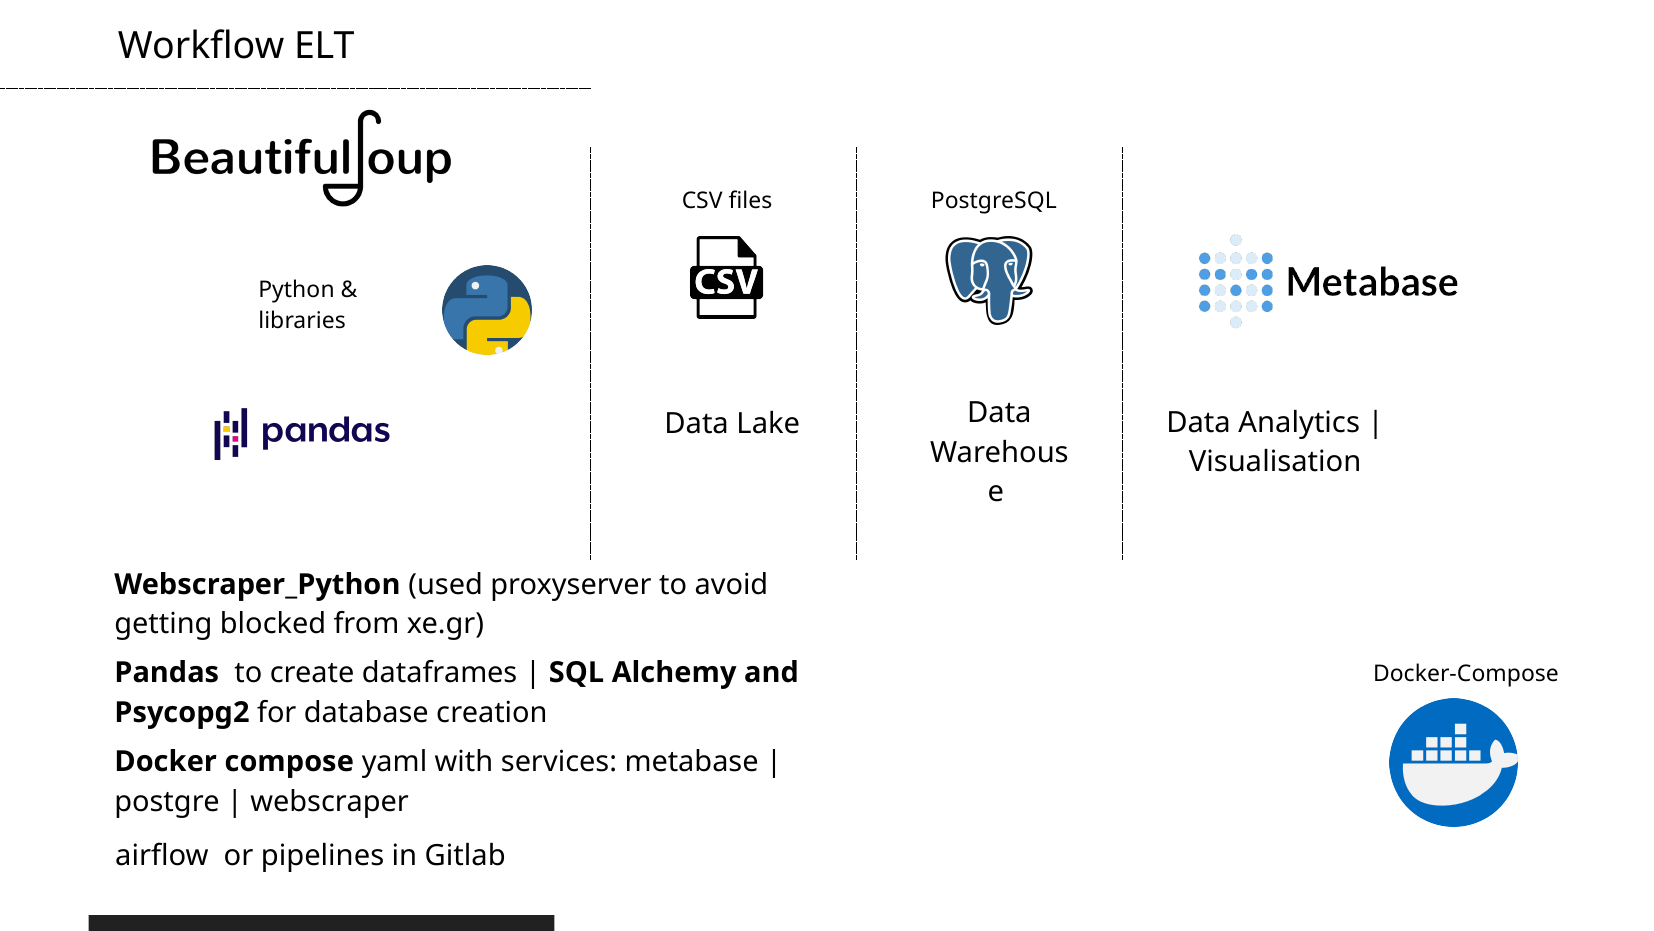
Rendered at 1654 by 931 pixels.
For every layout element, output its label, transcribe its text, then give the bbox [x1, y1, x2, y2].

picture [1181, 207, 1475, 355]
text_box Data Analytics | Visualisation [1151, 393, 1565, 443]
picture [1389, 698, 1518, 827]
picture [685, 236, 768, 319]
picture [944, 236, 1034, 325]
picture [118, 79, 483, 237]
picture [206, 395, 398, 473]
text_box PostgreSQL [916, 177, 1063, 219]
text_box CSV files [667, 177, 798, 219]
text_box Docker compose yaml with services: metabase | postgre | webscraper [29, 733, 857, 826]
text_box Data Lake [649, 395, 827, 445]
text_box Pandas to create dataframes | SQL Alchemy and Psycopg2 for database creation [29, 644, 857, 733]
text_box Data Warehouse [915, 383, 1093, 473]
text_box Docker-Compose [1358, 649, 1607, 692]
title Workflow ELT [29, 0, 443, 89]
picture [88, 921, 555, 931]
text_box airflow or pipelines in Gitlab [29, 826, 857, 921]
picture [442, 265, 532, 355]
text_box Webscraper_Python (used proxyserver to avoid getting blocked from xe.gr) [29, 555, 857, 644]
text_box Python & libraries [243, 265, 369, 335]
